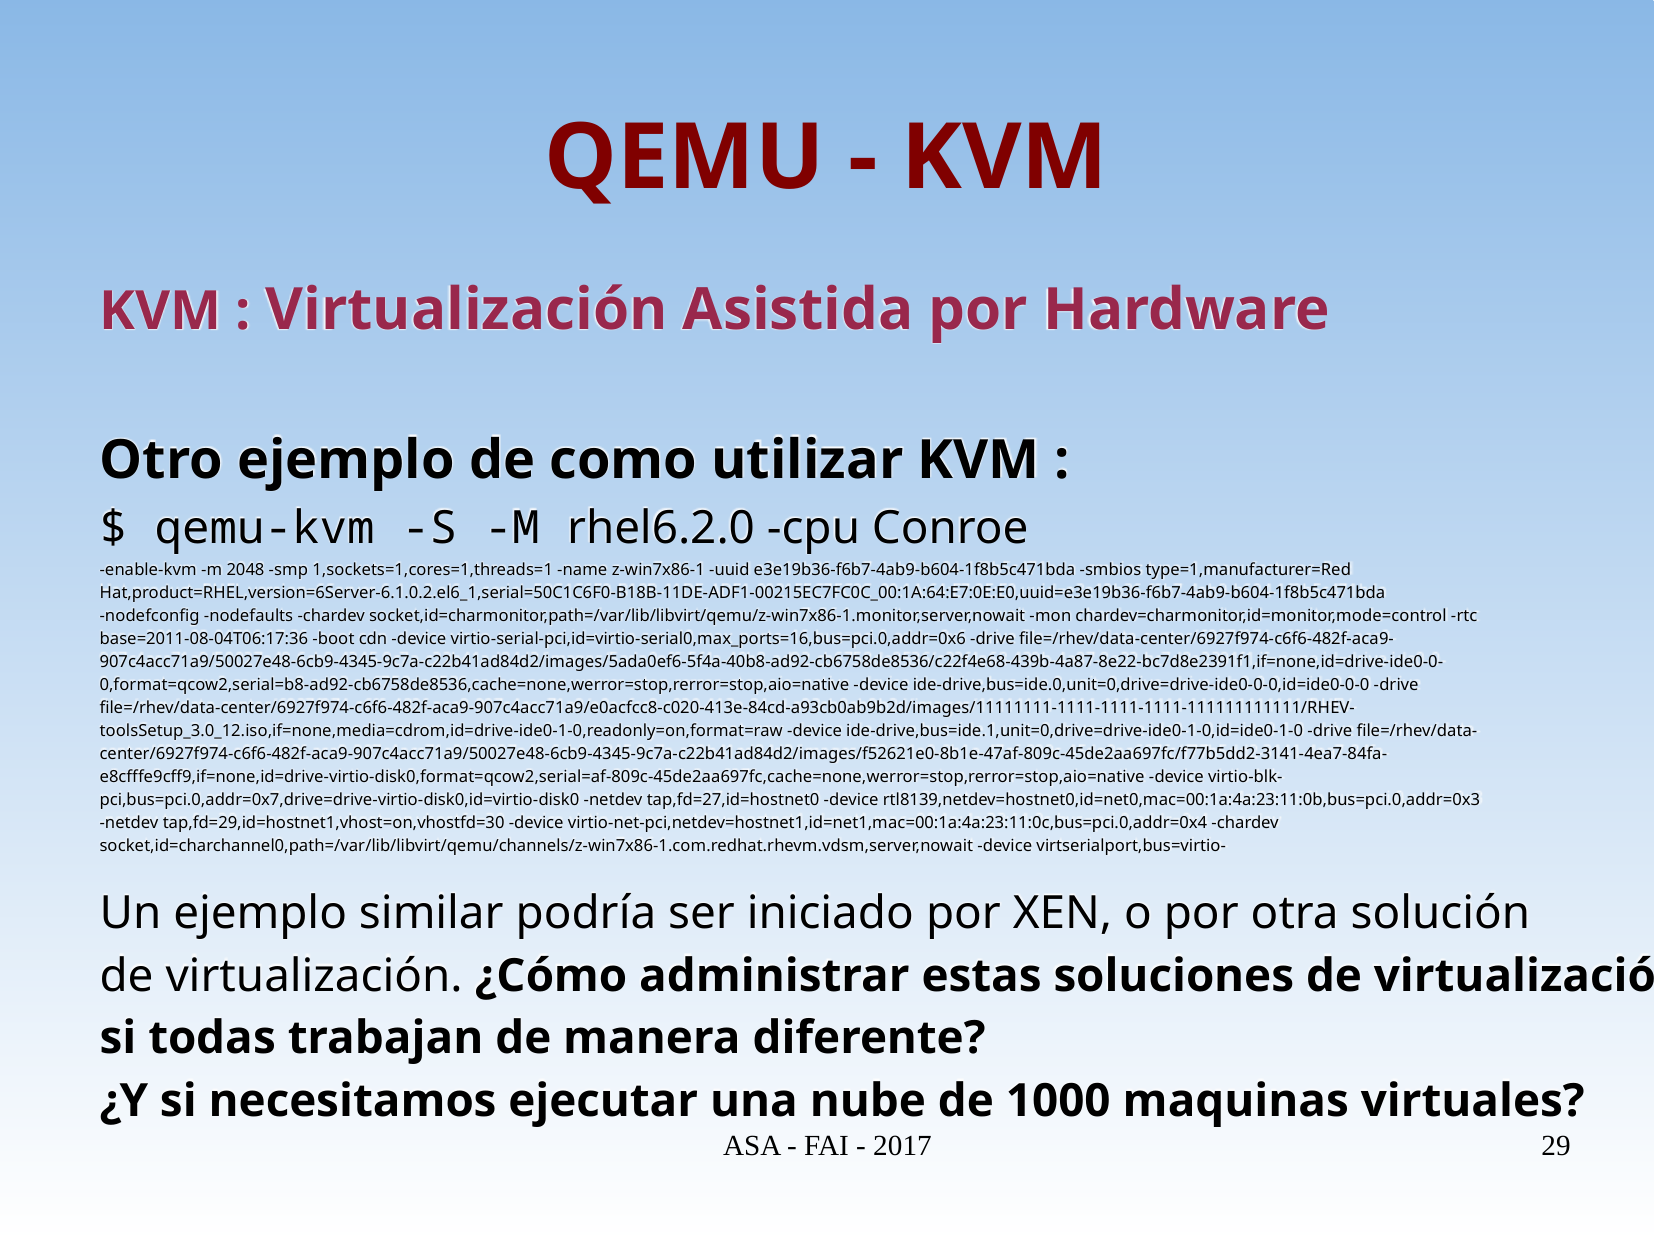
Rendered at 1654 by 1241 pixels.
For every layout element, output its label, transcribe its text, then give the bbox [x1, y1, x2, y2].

title QEMU - KVM [82, 49, 1571, 257]
text_box KVM : Virtualización Asistida por Hardware Otro ejemplo de como utilizar KVM : $ qemu-kvm -S -M rhel6.2.0 -cpu Conroe -enable-kvm -m 2048 -smp 1,sockets=1,cores=1,threads=1 -name z-win7x86-1 -uuid e3e19b36-f6b7-4ab9-b604-1f8b5c471bda -smbios type=1,manufacturer=Red Hat,product=RHEL,version=6Server-6.1.0.2.el6_1,serial=50C1C6F0-B18B-11DE-ADF1-00215EC7FC0C_00:1A:64:E7:0E:E0,uuid=e3e19b36-f6b7-4ab9-b604-1f8b5c471bda -nodefconfig -nodefaults -chardev socket,id=charmonitor,path=/var/lib/libvirt/qemu/z-win7x86-1.monitor,server,nowait -mon chardev=charmonitor,id=monitor,mode=control -rtc base=2011-08-04T06:17:36 -boot cdn -device virtio-serial-pci,id=virtio-serial0,max_ports=16,bus=pci.0,addr=0x6 -drive file=/rhev/data-center/6927f974-c6f6-482f-aca9- 907c4acc71a9/50027e48-6cb9-4345-9c7a-c22b41ad84d2/images/5ada0ef6-5f4a-40b8-ad92-cb6758de8536/c22f4e68-439b-4a87-8e22-bc7d8e2391f1,if=none,id=drive-ide0-0- 0,format=qcow2,serial=b8-ad92-cb6758de8536,cache=none,werror=stop,rerror=stop,aio=native -device ide-drive,bus=ide.0,unit=0,drive=drive-ide0-0-0,id=ide0-0-0 -drive file=/rhev/data-center/6927f974-c6f6-482f-aca9-907c4acc71a9/e0acfcc8-c020-413e-84cd-a93cb0ab9b2d/images/11111111-1111-1111-1111-111111111111/RHEV- toolsSetup_3.0_12.iso,if=none,media=cdrom,id=drive-ide0-1-0,readonly=on,format=raw -device ide-drive,bus=ide.1,unit=0,drive=drive-ide0-1-0,id=ide0-1-0 -drive file=/rhev/data- center/6927f974-c6f6-482f-aca9-907c4acc71a9/50027e48-6cb9-4345-9c7a-c22b41ad84d2/images/f52621e0-8b1e-47af-809c-45de2aa697fc/f77b5dd2-3141-4ea7-84fa- e8cfffe9cff9,if=none,id=drive-virtio-disk0,format=qcow2,serial=af-809c-45de2aa697fc,cache=none,werror=stop,rerror=stop,aio=native -device virtio-blk- pci,bus=pci.0,addr=0x7,drive=drive-virtio-disk0,id=virtio-disk0 -netdev tap,fd=27,id=hostnet0 -device rtl8139,netdev=hostnet0,id=net0,mac=00:1a:4a:23:11:0b,bus=pci.0,addr=0x3 -netdev tap,fd=29,id=hostnet1,vhost=on,vhostfd=30 -device virtio-net-pci,netdev=hostnet1,id=net1,mac=00:1a:4a:23:11:0c,bus=pci.0,addr=0x4 -chardev socket,id=charchannel0,path=/var/lib/libvirt/qemu/channels/z-win7x86-1.com.redhat.rhevm.vdsm,server,nowait -device virtserialport,bus=virtio- Un ejemplo similar podría ser iniciado por XEN, o por otra solución de virtualización. ¿Cómo administrar estas soluciones de virtualización si todas trabajan de manera diferente? ¿Y si necesitamos ejecutar una nube de 1000 maquinas virtuales? [84, 260, 1654, 1117]
